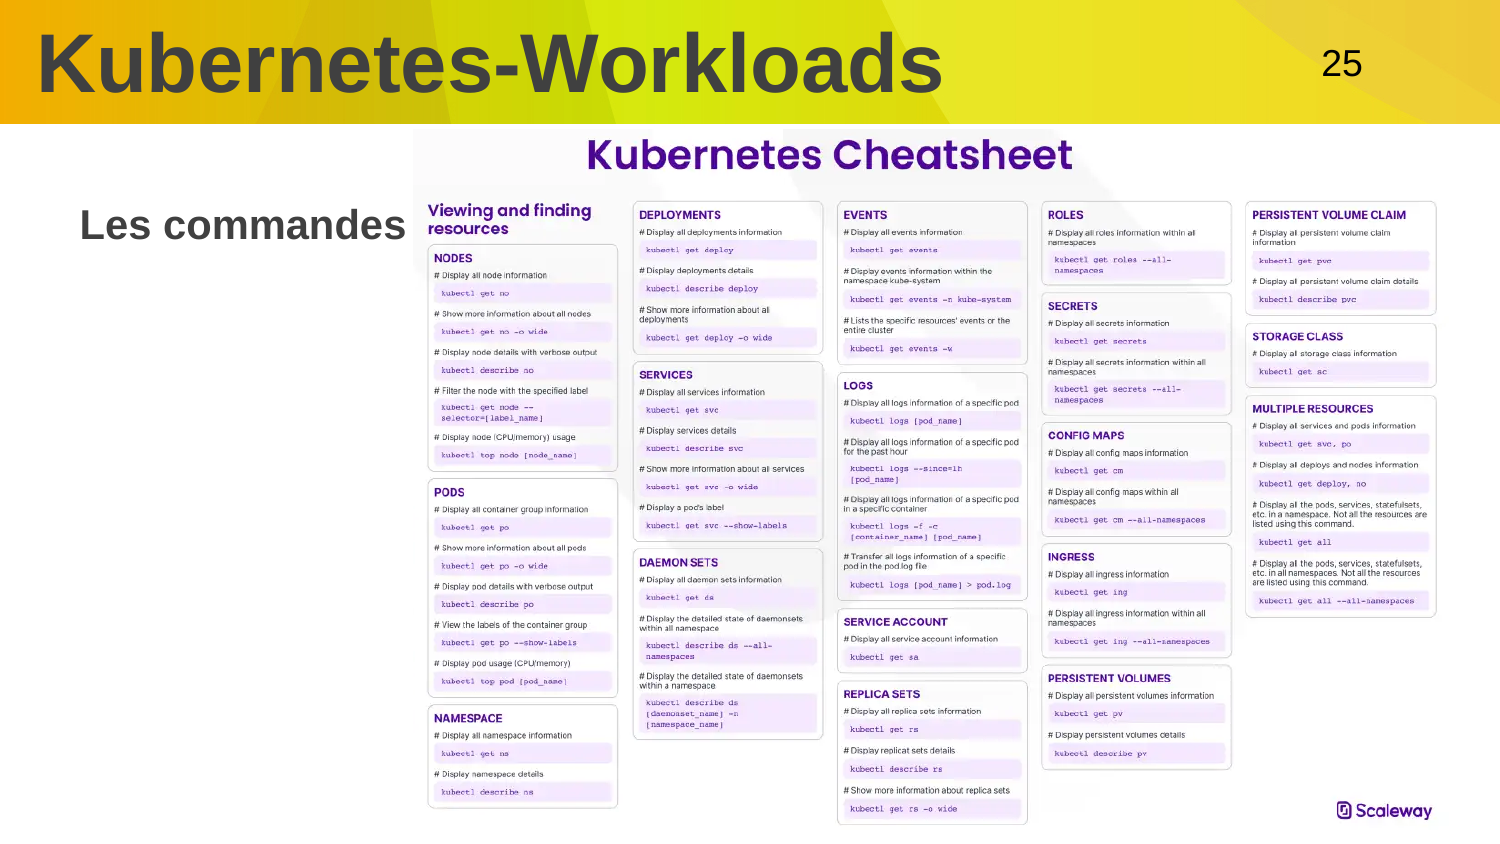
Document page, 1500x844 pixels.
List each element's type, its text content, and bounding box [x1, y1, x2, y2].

text_box <numéro> [1306, 35, 1500, 106]
text_box Les commandes [64, 185, 413, 261]
picture [0, 106, 1500, 844]
text_box Kubernetes-Workloads [0, 0, 1498, 130]
